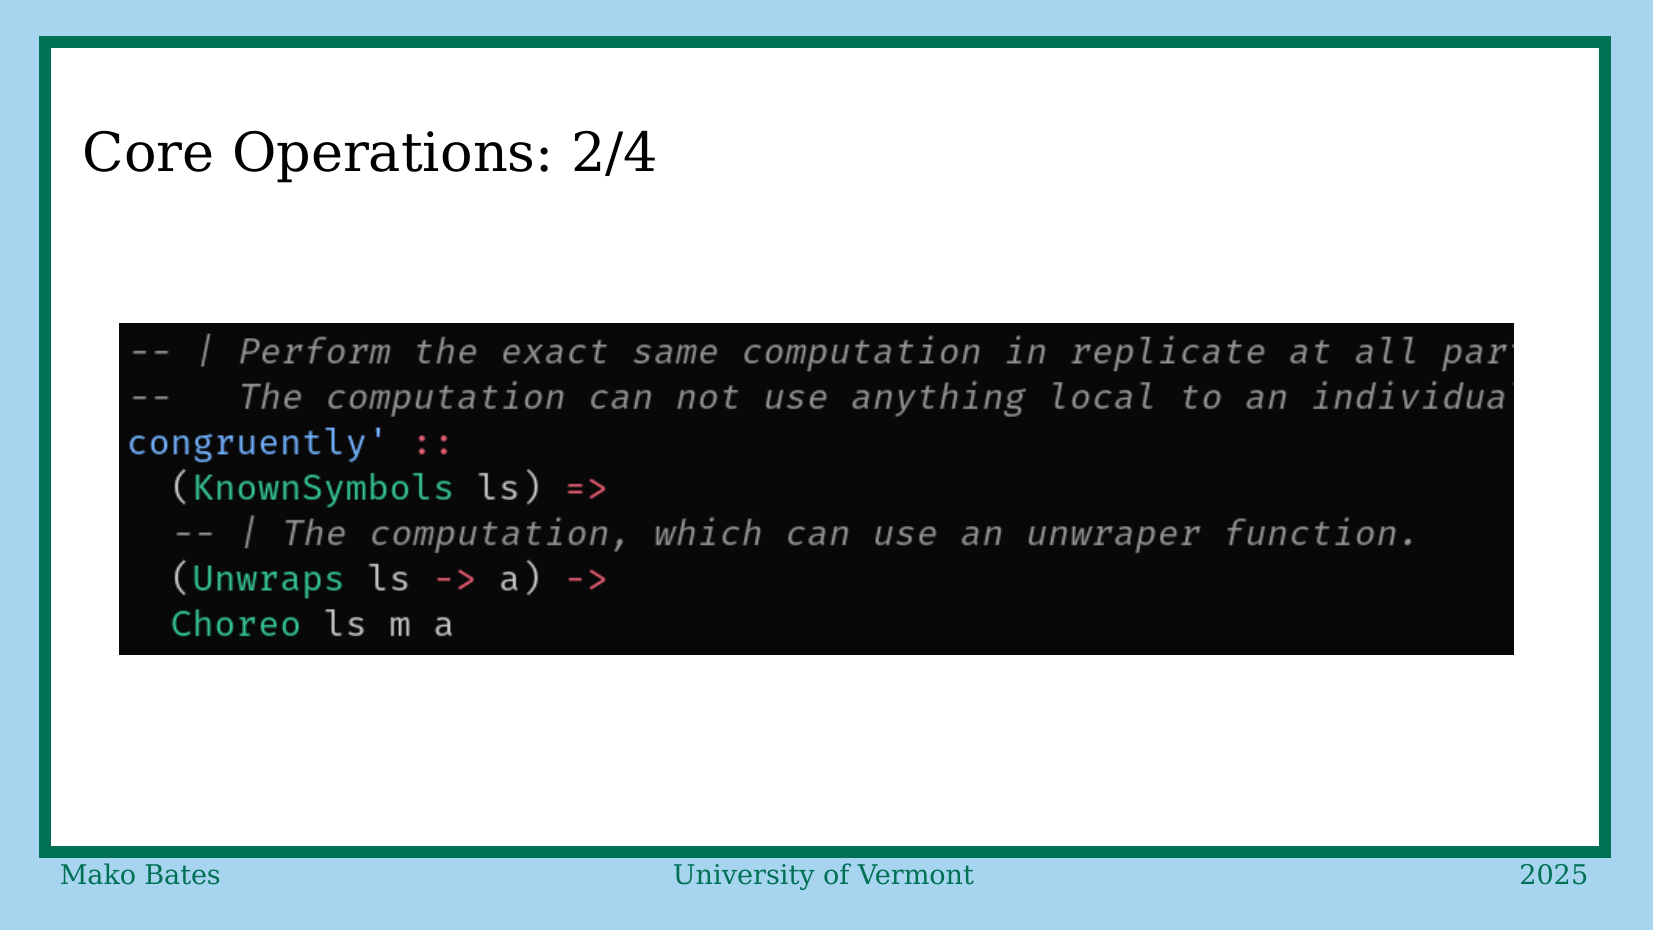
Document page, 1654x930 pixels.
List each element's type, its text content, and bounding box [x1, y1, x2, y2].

text_box [687, 864, 691, 877]
title Core Operations: 2/4 [82, 101, 1571, 205]
picture [119, 323, 1514, 655]
